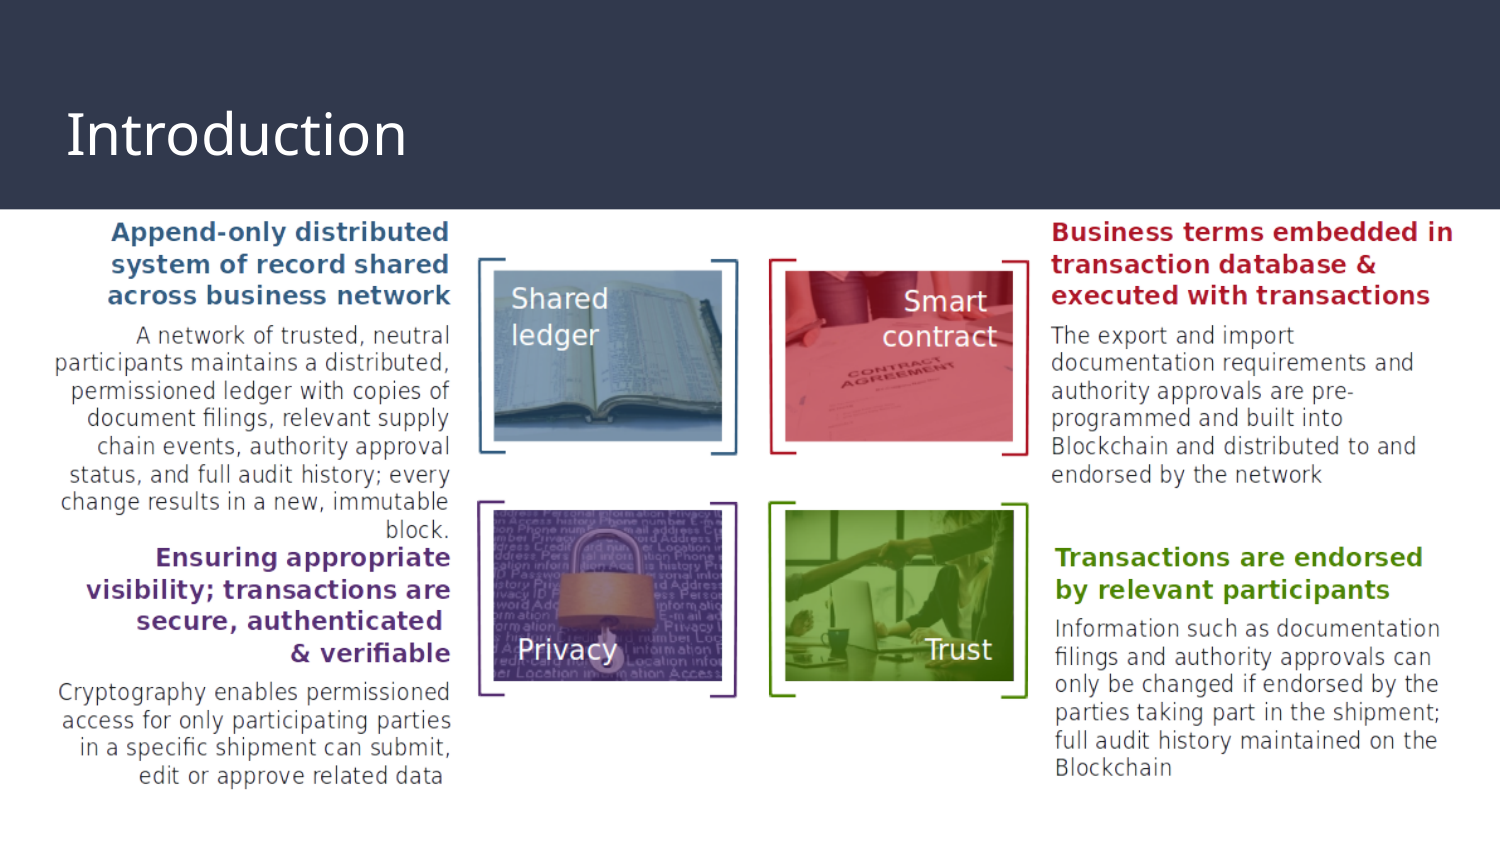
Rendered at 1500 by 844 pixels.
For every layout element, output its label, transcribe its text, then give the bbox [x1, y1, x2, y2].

title Introduction [51, 82, 1449, 185]
picture [24, 209, 1475, 820]
